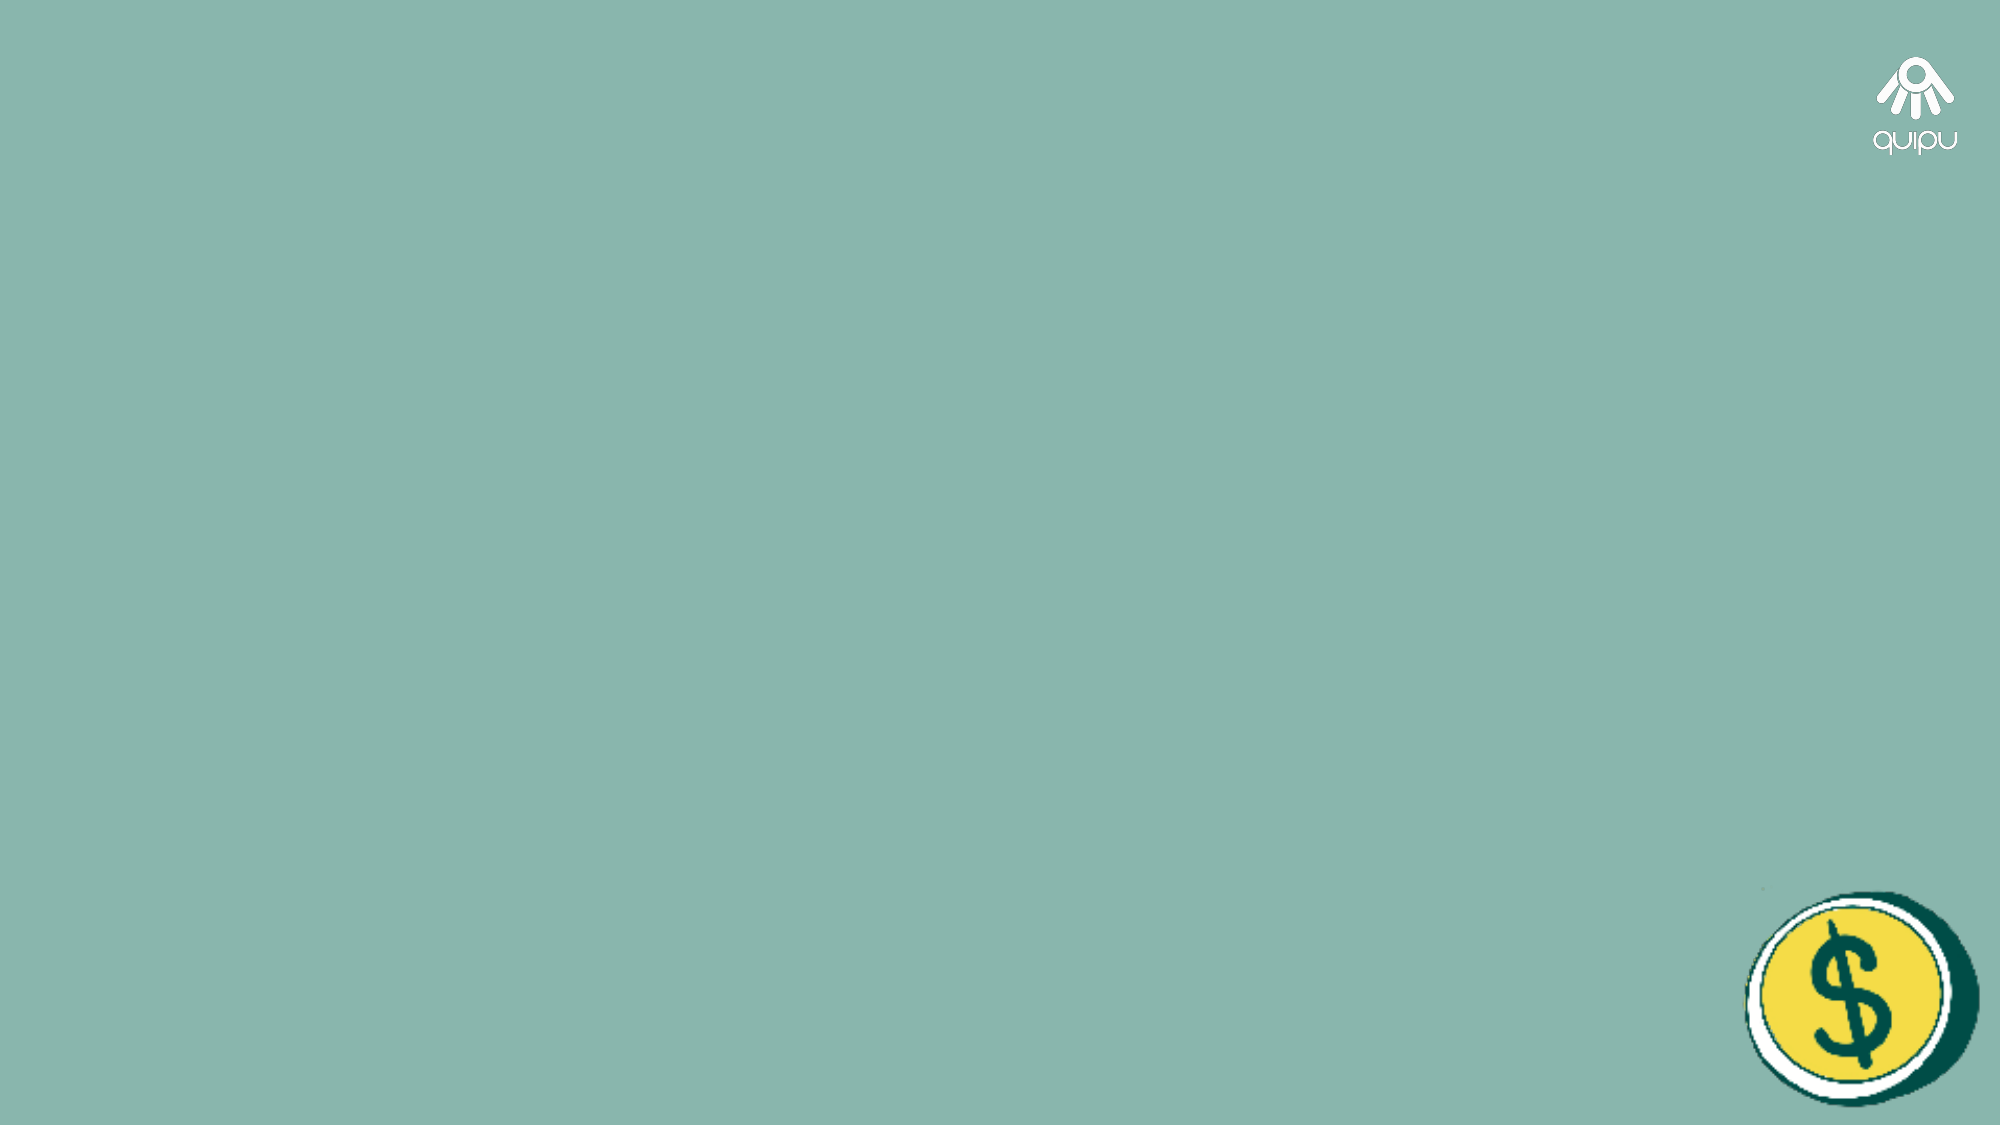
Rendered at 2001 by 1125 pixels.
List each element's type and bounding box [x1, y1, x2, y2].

picture [1738, 872, 2001, 1125]
picture [1873, 57, 1957, 155]
